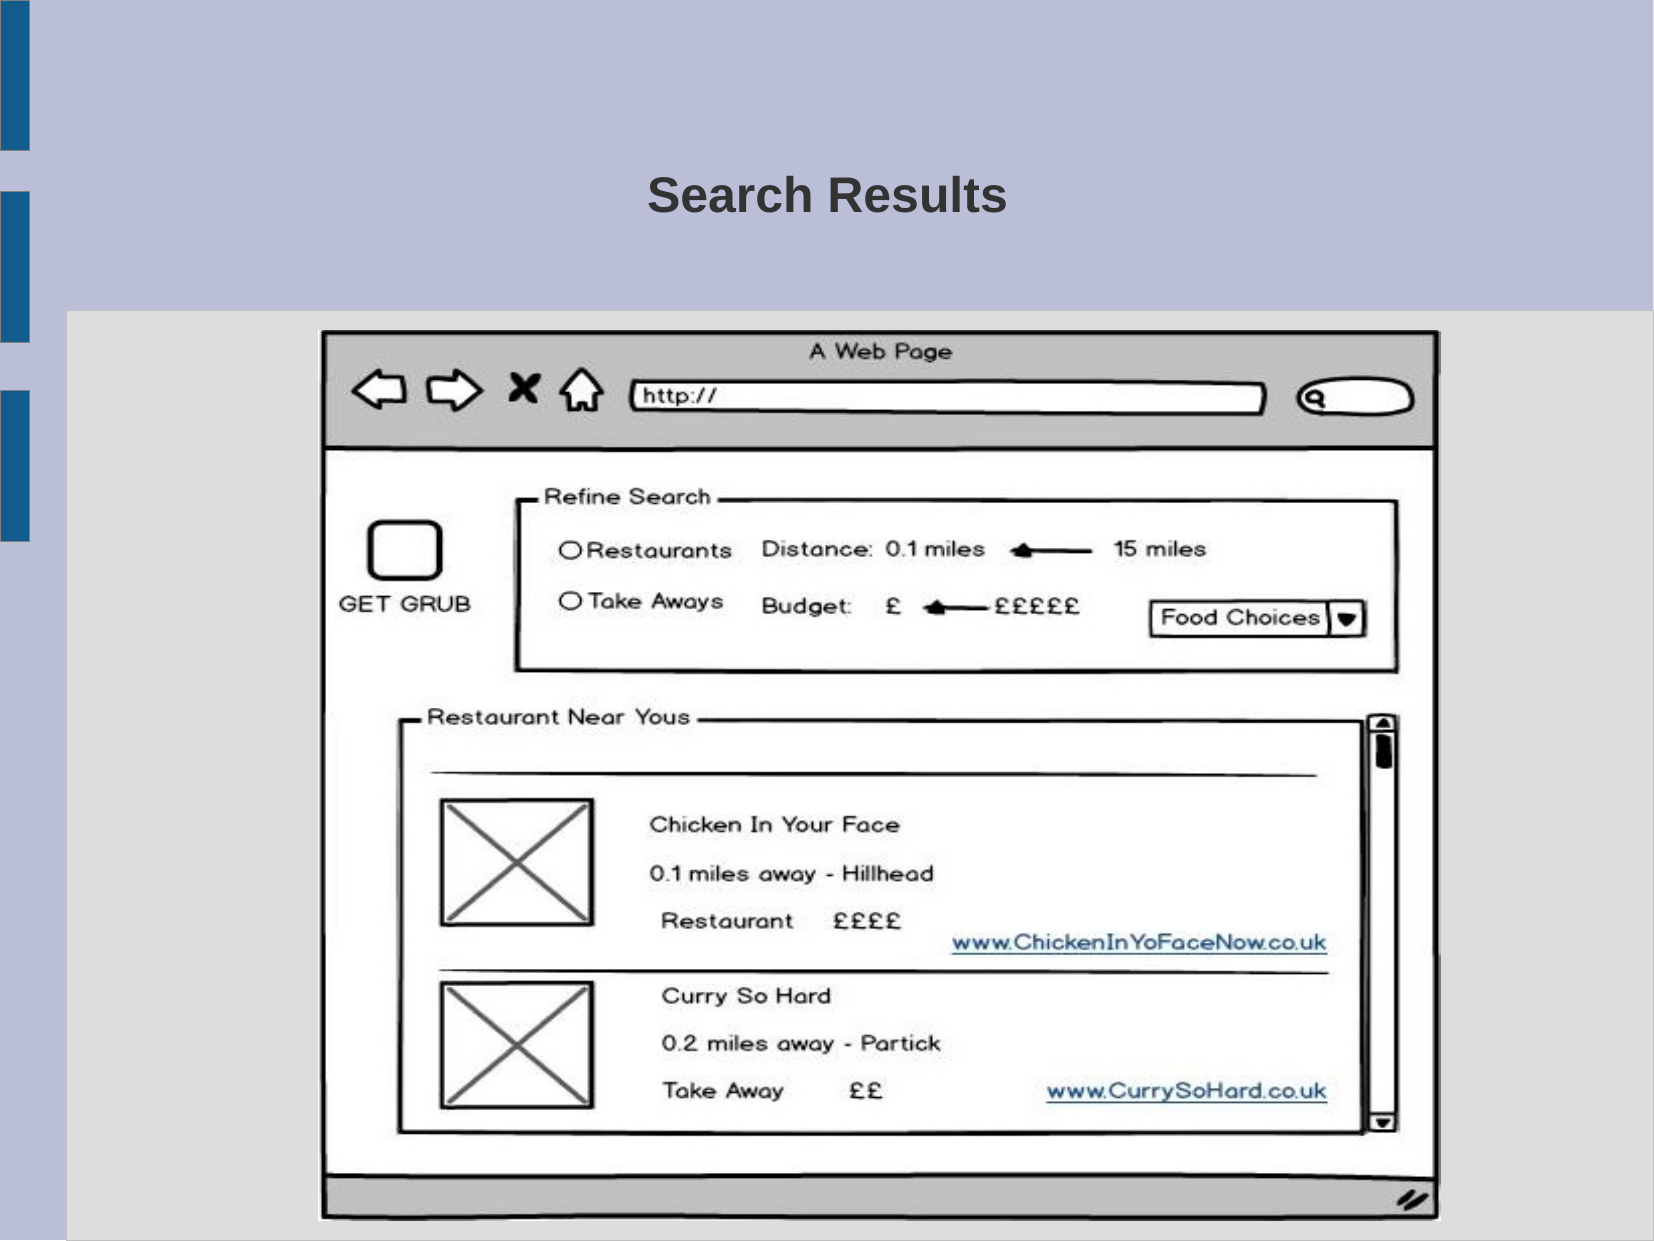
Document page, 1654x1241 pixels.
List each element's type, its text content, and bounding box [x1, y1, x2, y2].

title Search Results [121, 91, 1534, 299]
picture [318, 330, 1441, 1221]
